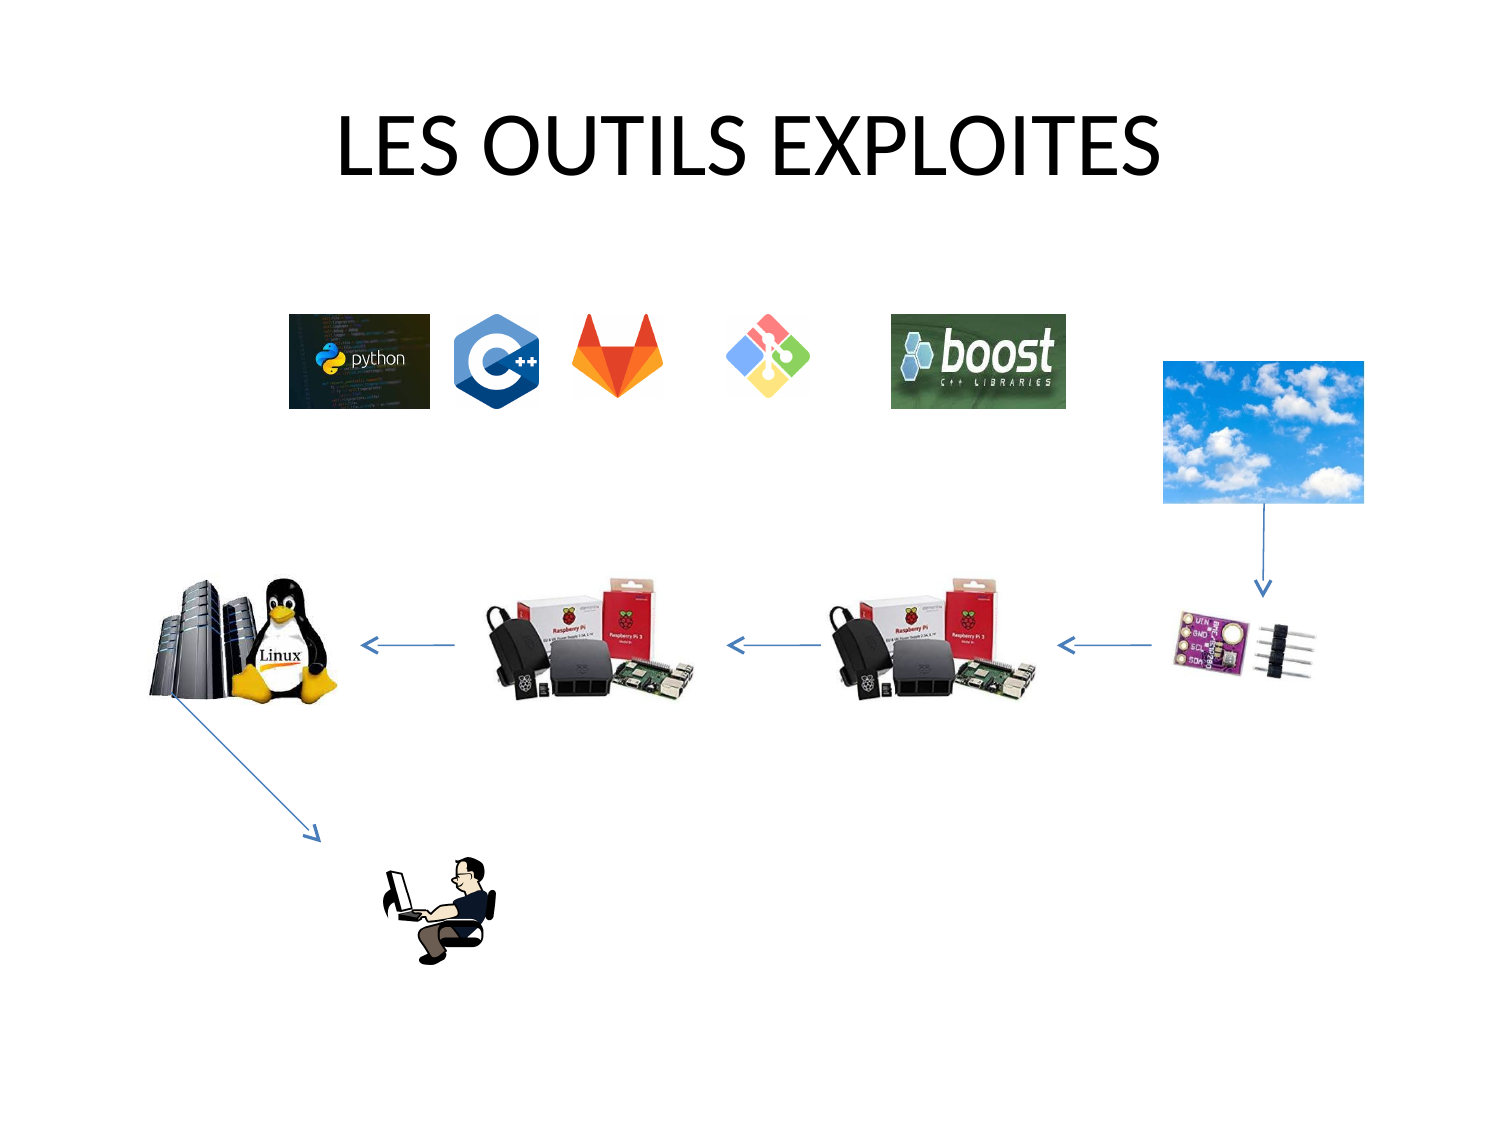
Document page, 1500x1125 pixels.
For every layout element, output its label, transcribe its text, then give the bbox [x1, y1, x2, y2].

picture [809, 550, 1052, 717]
picture [1163, 361, 1365, 504]
picture [572, 314, 663, 398]
picture [289, 314, 430, 409]
picture [147, 574, 338, 705]
picture [1127, 597, 1399, 693]
picture [454, 314, 539, 409]
picture [891, 314, 1066, 409]
picture [383, 857, 496, 965]
picture [726, 314, 810, 398]
picture [466, 550, 710, 717]
title LES OUTILS EXPLOITES [75, 45, 1426, 233]
